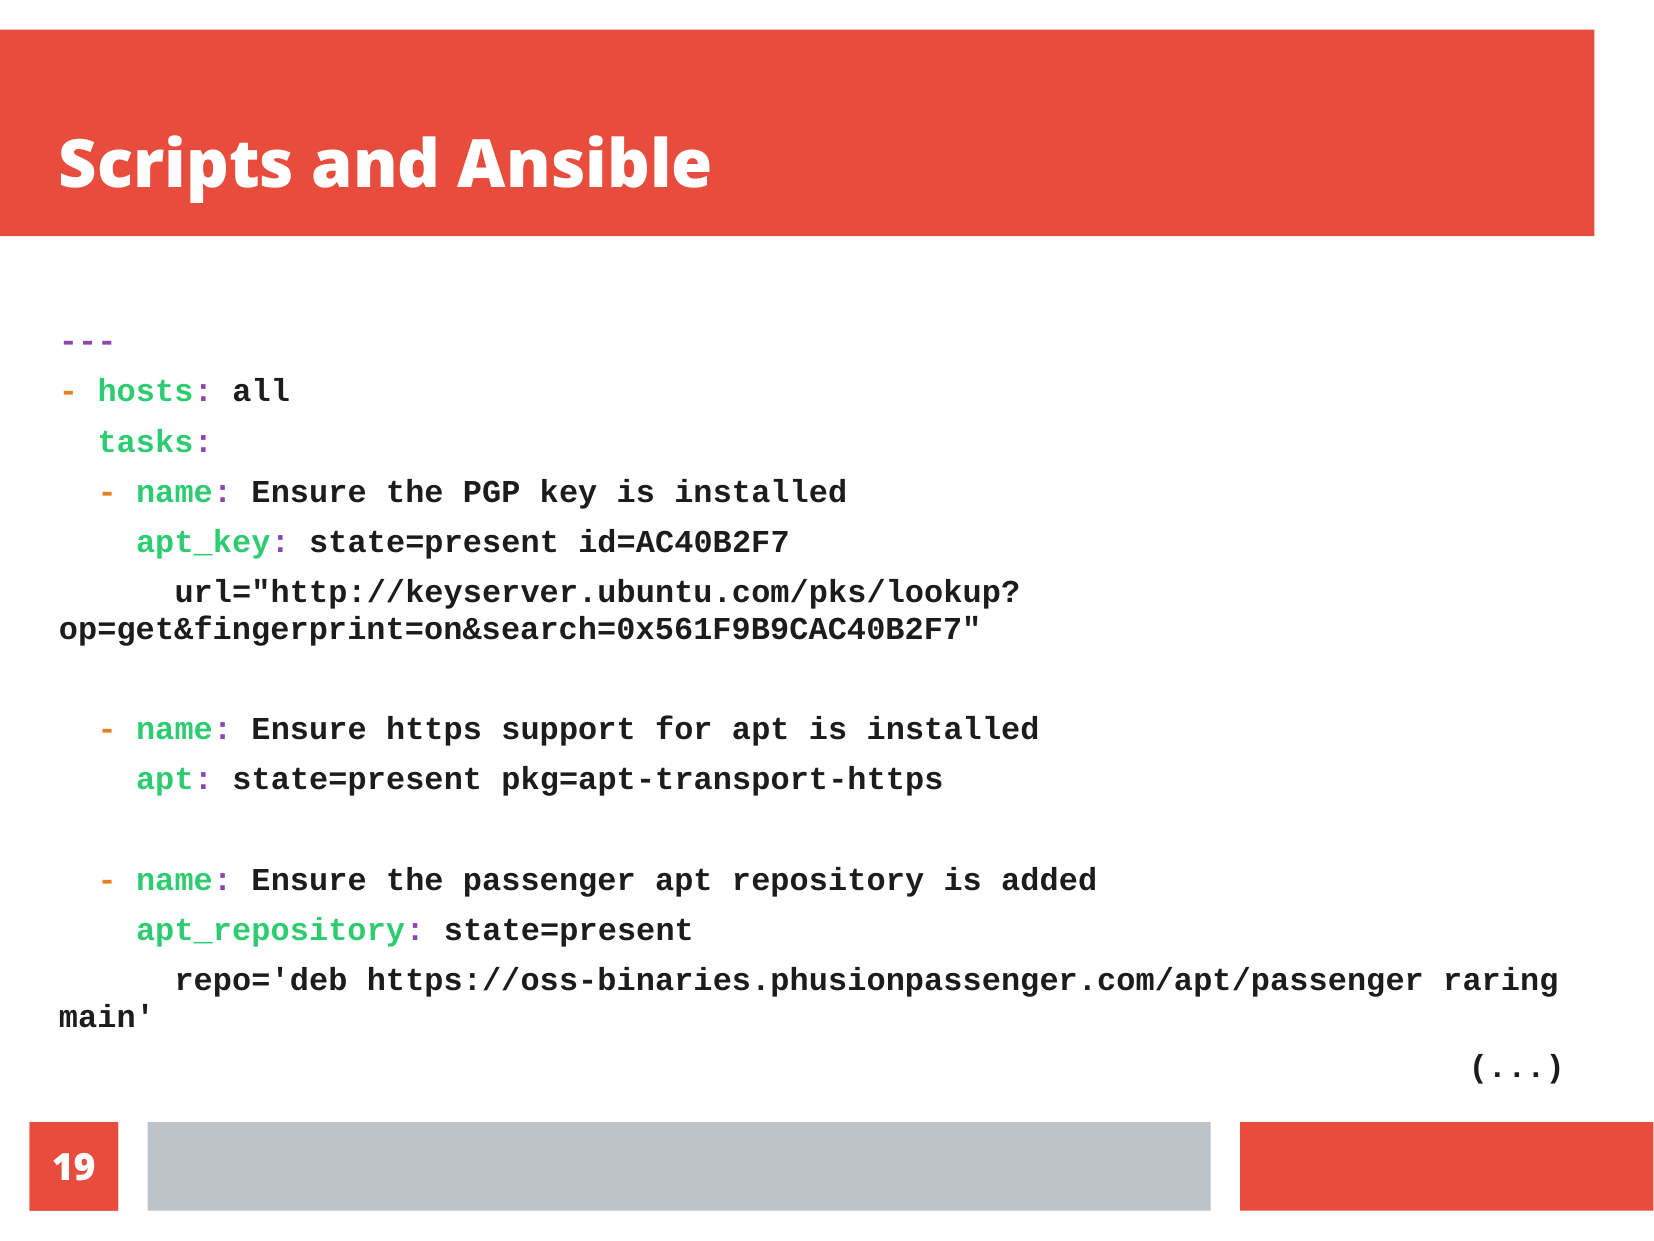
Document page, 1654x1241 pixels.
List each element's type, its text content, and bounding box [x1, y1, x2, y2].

list --- - hosts: all tasks: - name: Ensure the PGP key is installed apt_key: state=present id=AC40B2F7 url="http://keyserver.ubuntu.com/pks/lookup?op=get&fingerprint=on&search=0x561F9B9CAC40B2F7" - name: Ensure https support for apt is installed apt: state=present pkg=apt-transport-https - name: Ensure the passenger apt repository is added apt_repository: state=present repo='deb https://oss-binaries.phusionpassenger.com/apt/passenger raring main' (...) [59, 324, 1565, 1093]
title Scripts and Ansible [59, 59, 1595, 207]
